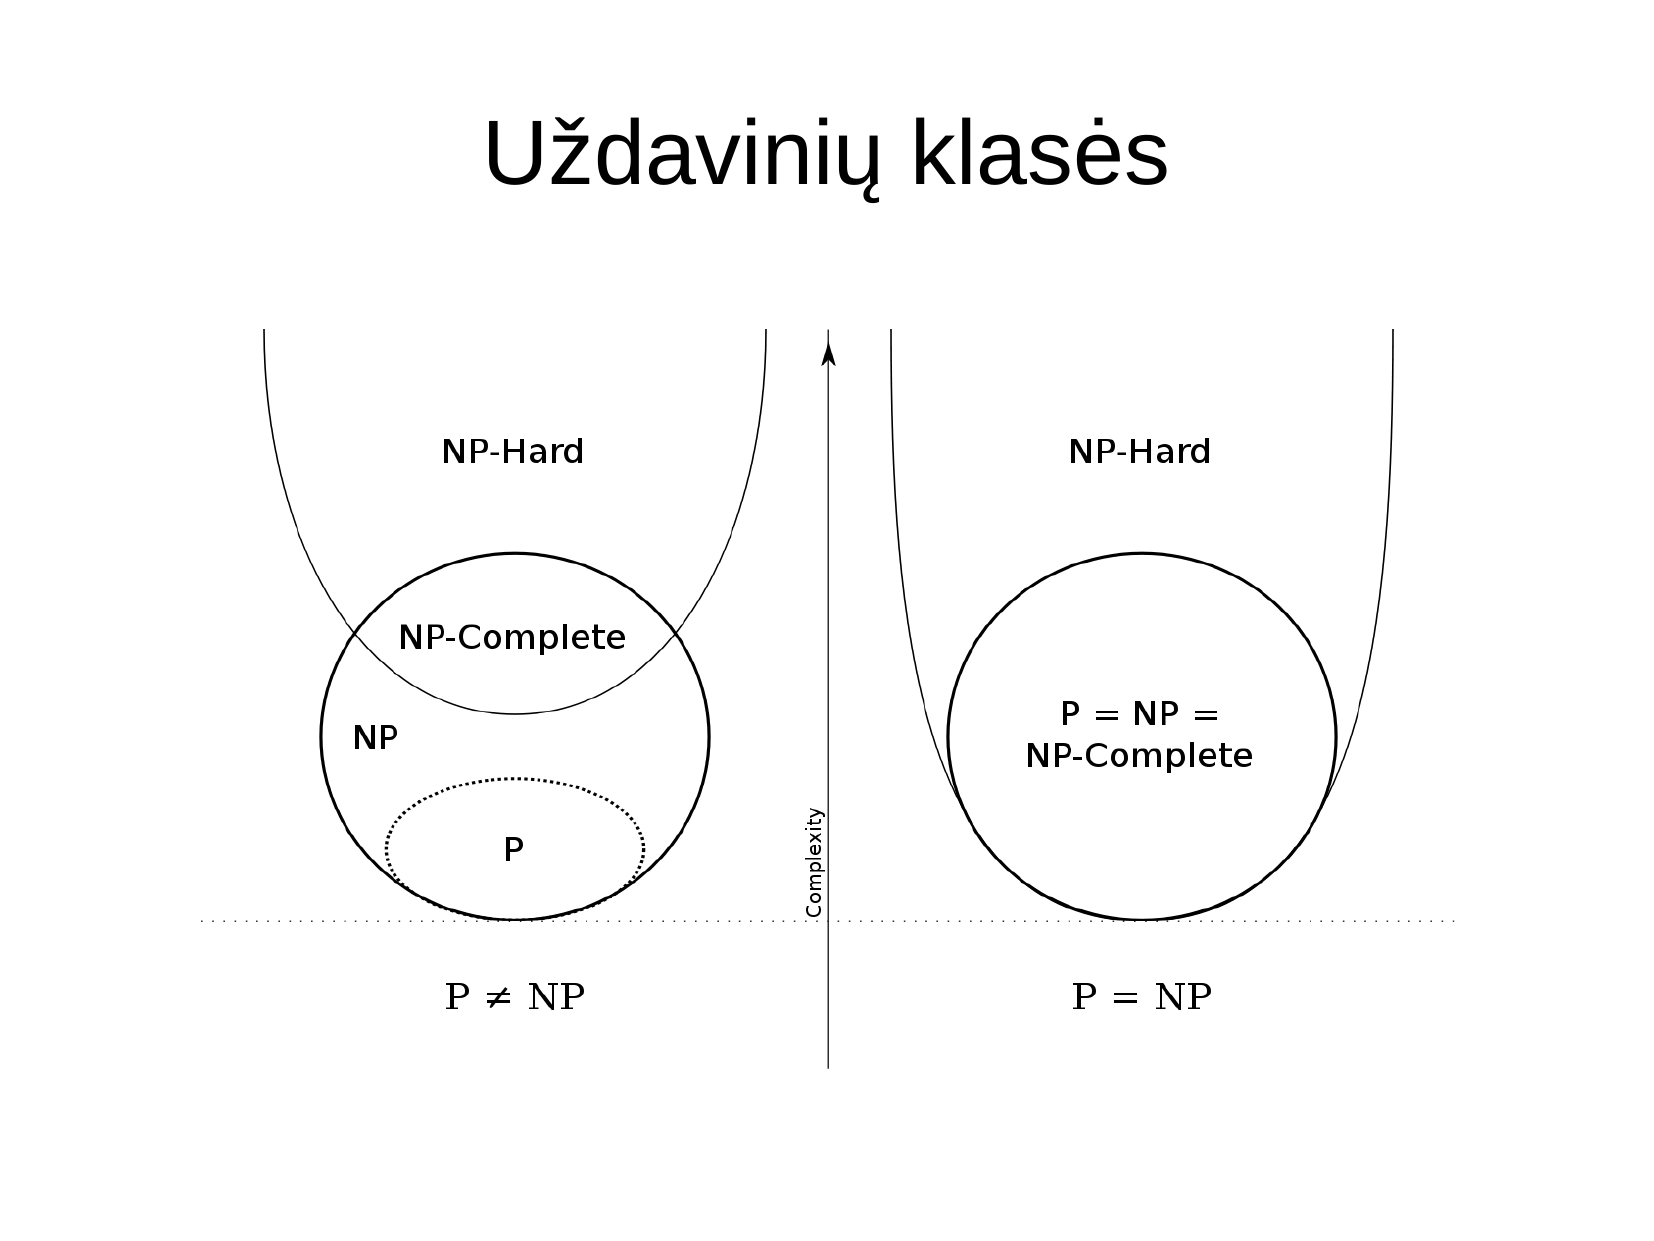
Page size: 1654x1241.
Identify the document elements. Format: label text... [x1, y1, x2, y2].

picture [201, 329, 1455, 1069]
title Uždavinių klasės [82, 49, 1571, 257]
